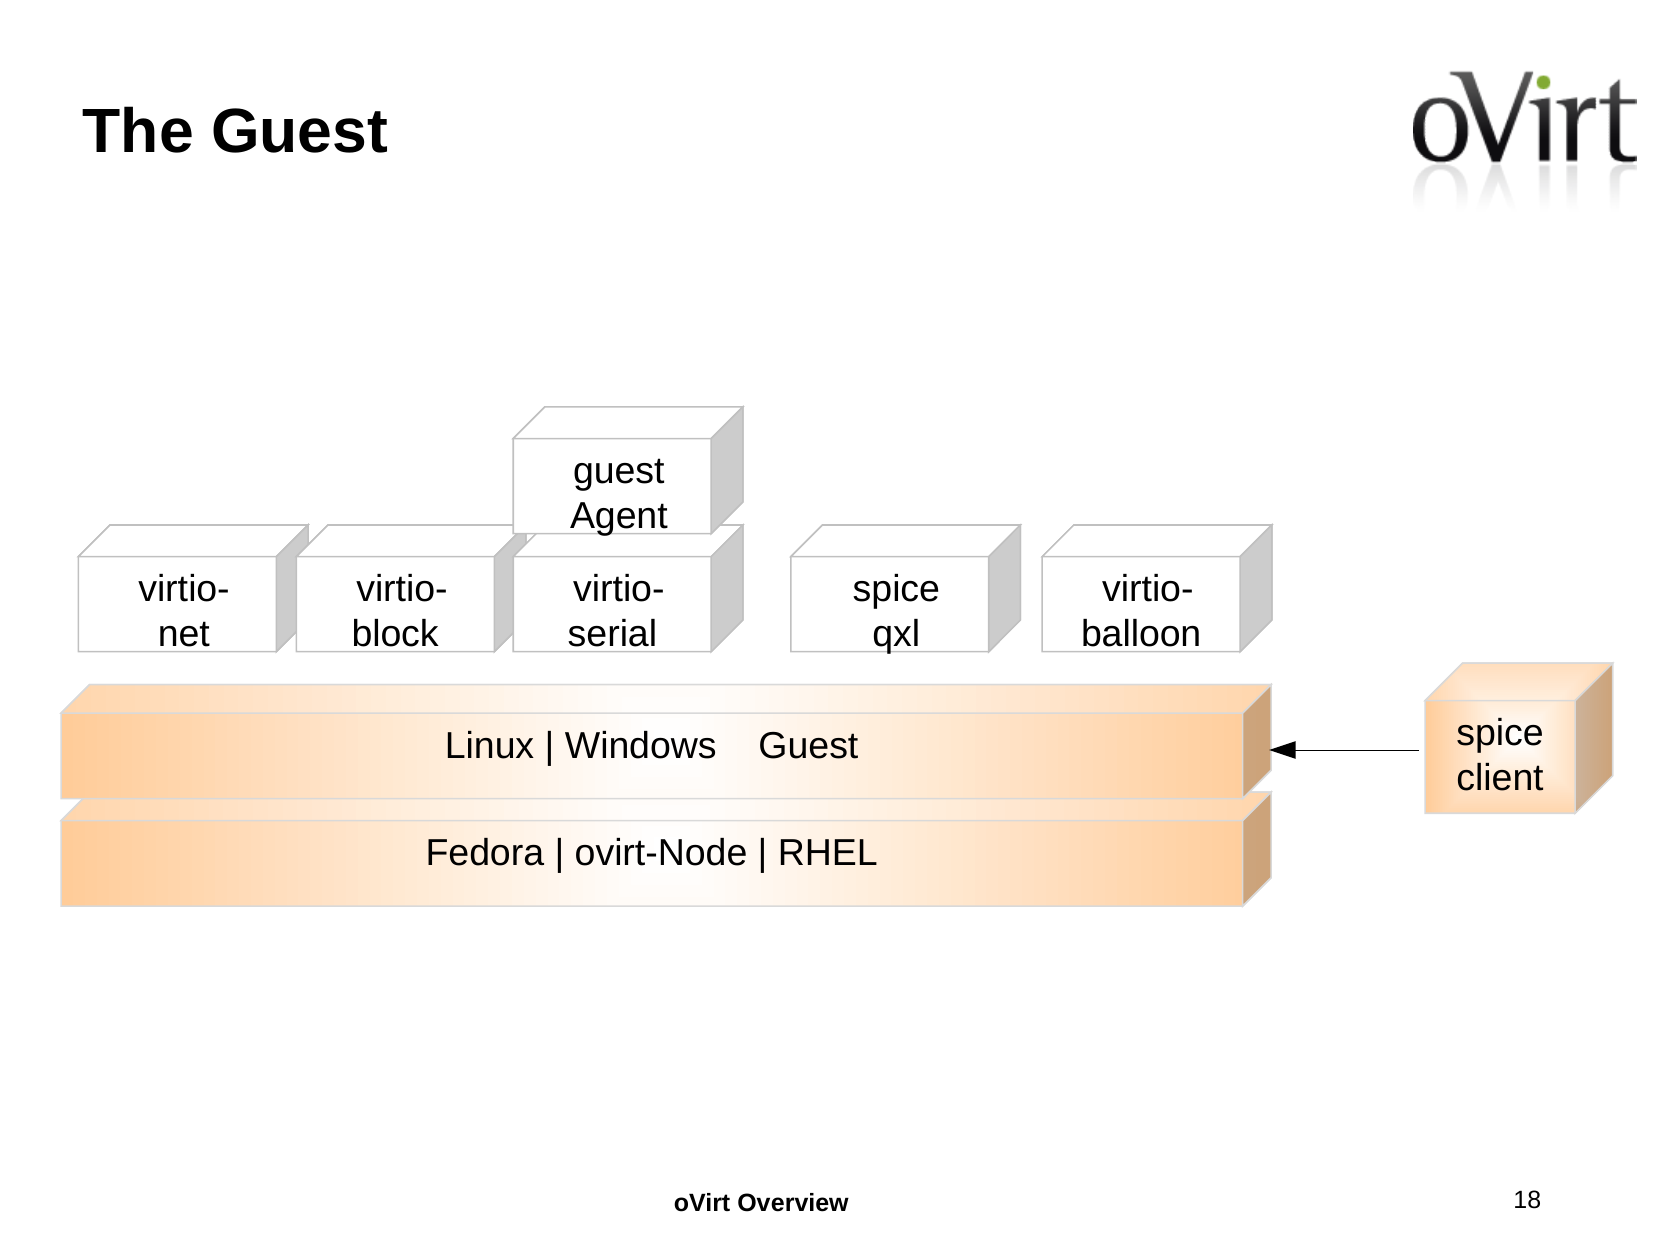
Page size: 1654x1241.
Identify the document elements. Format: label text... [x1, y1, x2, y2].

title The Guest [82, 37, 1571, 226]
text_box virtio-block [296, 557, 494, 652]
text_box spice client [1425, 701, 1575, 814]
text_box guest Agent [513, 439, 711, 534]
text_box Fedora | ovirt-Node | RHEL [61, 821, 1242, 907]
text_box virtio- net [78, 557, 276, 652]
picture [1571, 63, 1637, 212]
text_box spice qxl [790, 557, 988, 652]
text_box Linux | Windows Guest [61, 714, 1242, 799]
text_box virtio-serial [513, 557, 711, 652]
text_box virtio-balloon [1042, 557, 1240, 652]
